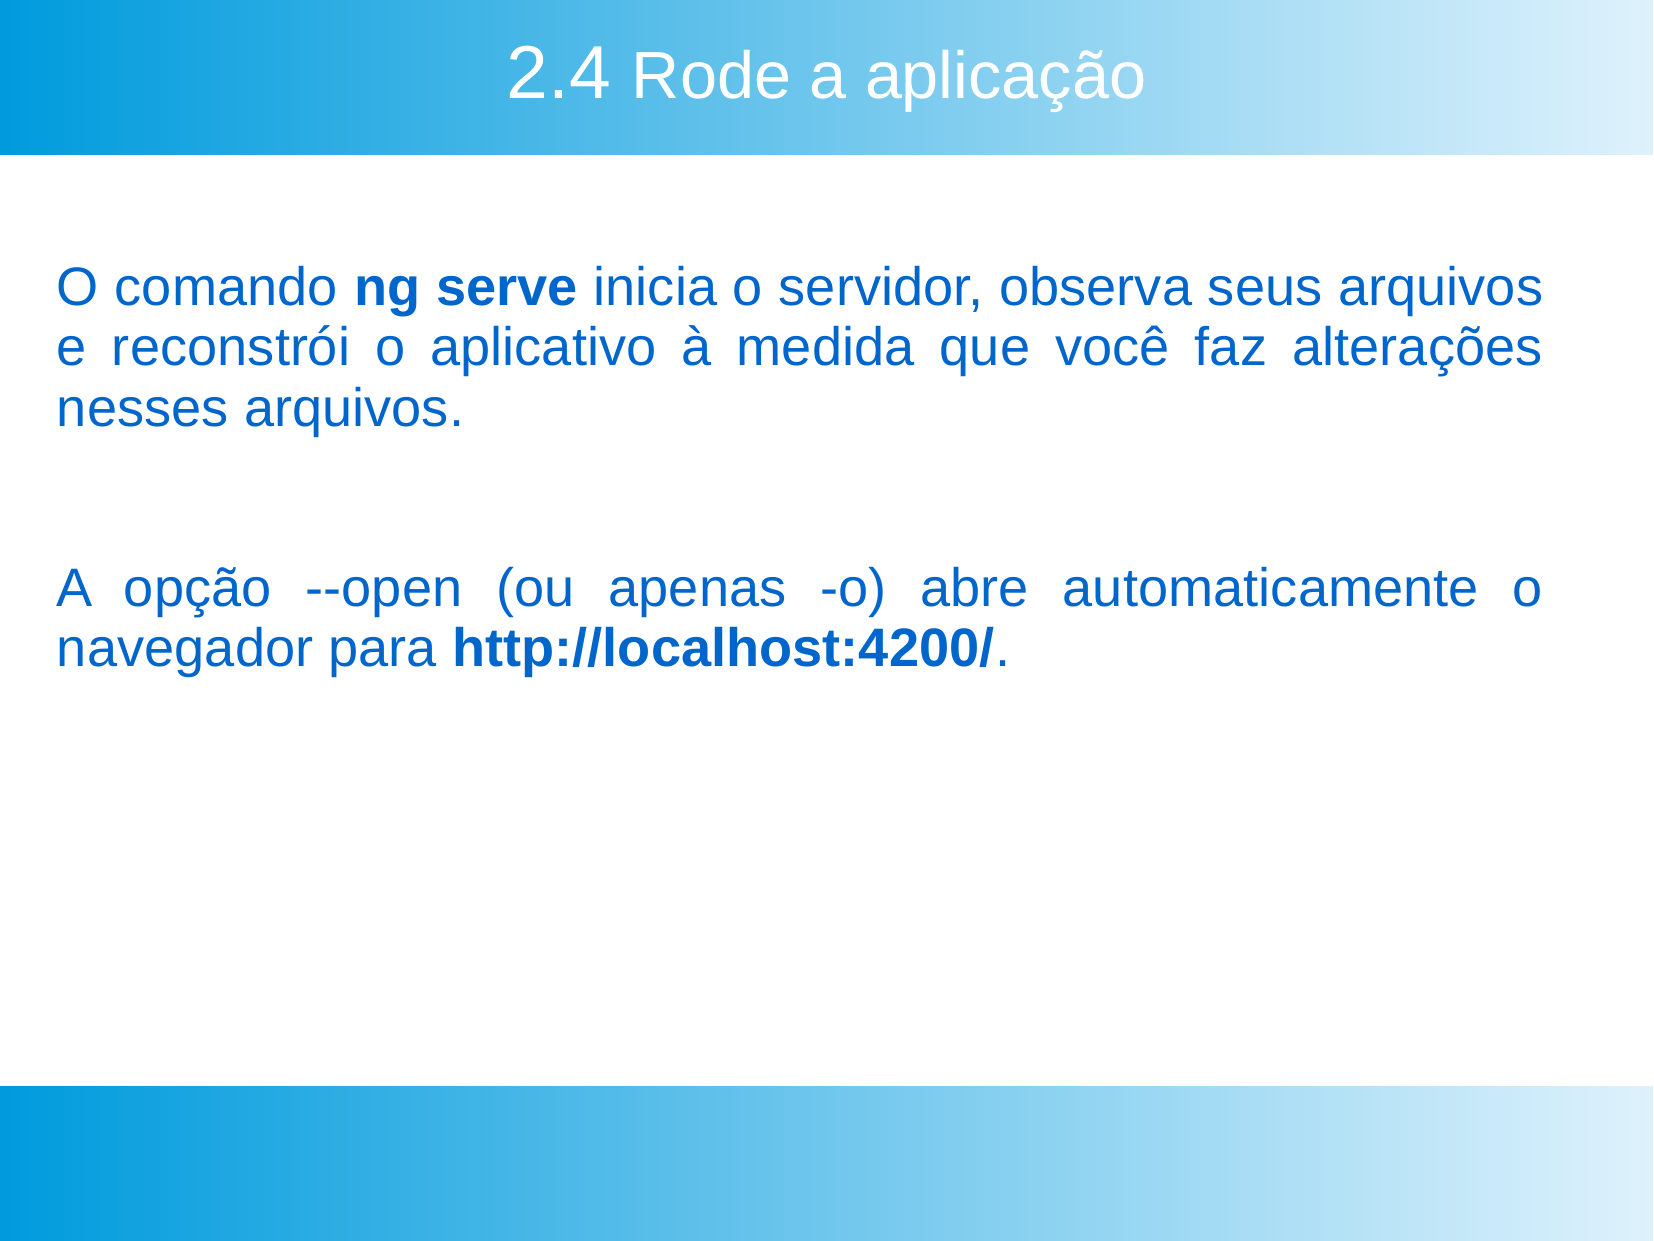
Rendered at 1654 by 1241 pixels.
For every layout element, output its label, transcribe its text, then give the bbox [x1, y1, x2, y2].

list O comando ng serve inicia o servidor, observa seus arquivos e reconstrói o aplicativo à medida que você faz alterações nesses arquivos. A opção --open (ou apenas -o) abre automaticamente o navegador para http://localhost:4200/. [56, 195, 1546, 916]
title 2.4 Rode a aplicação [82, 19, 1571, 125]
